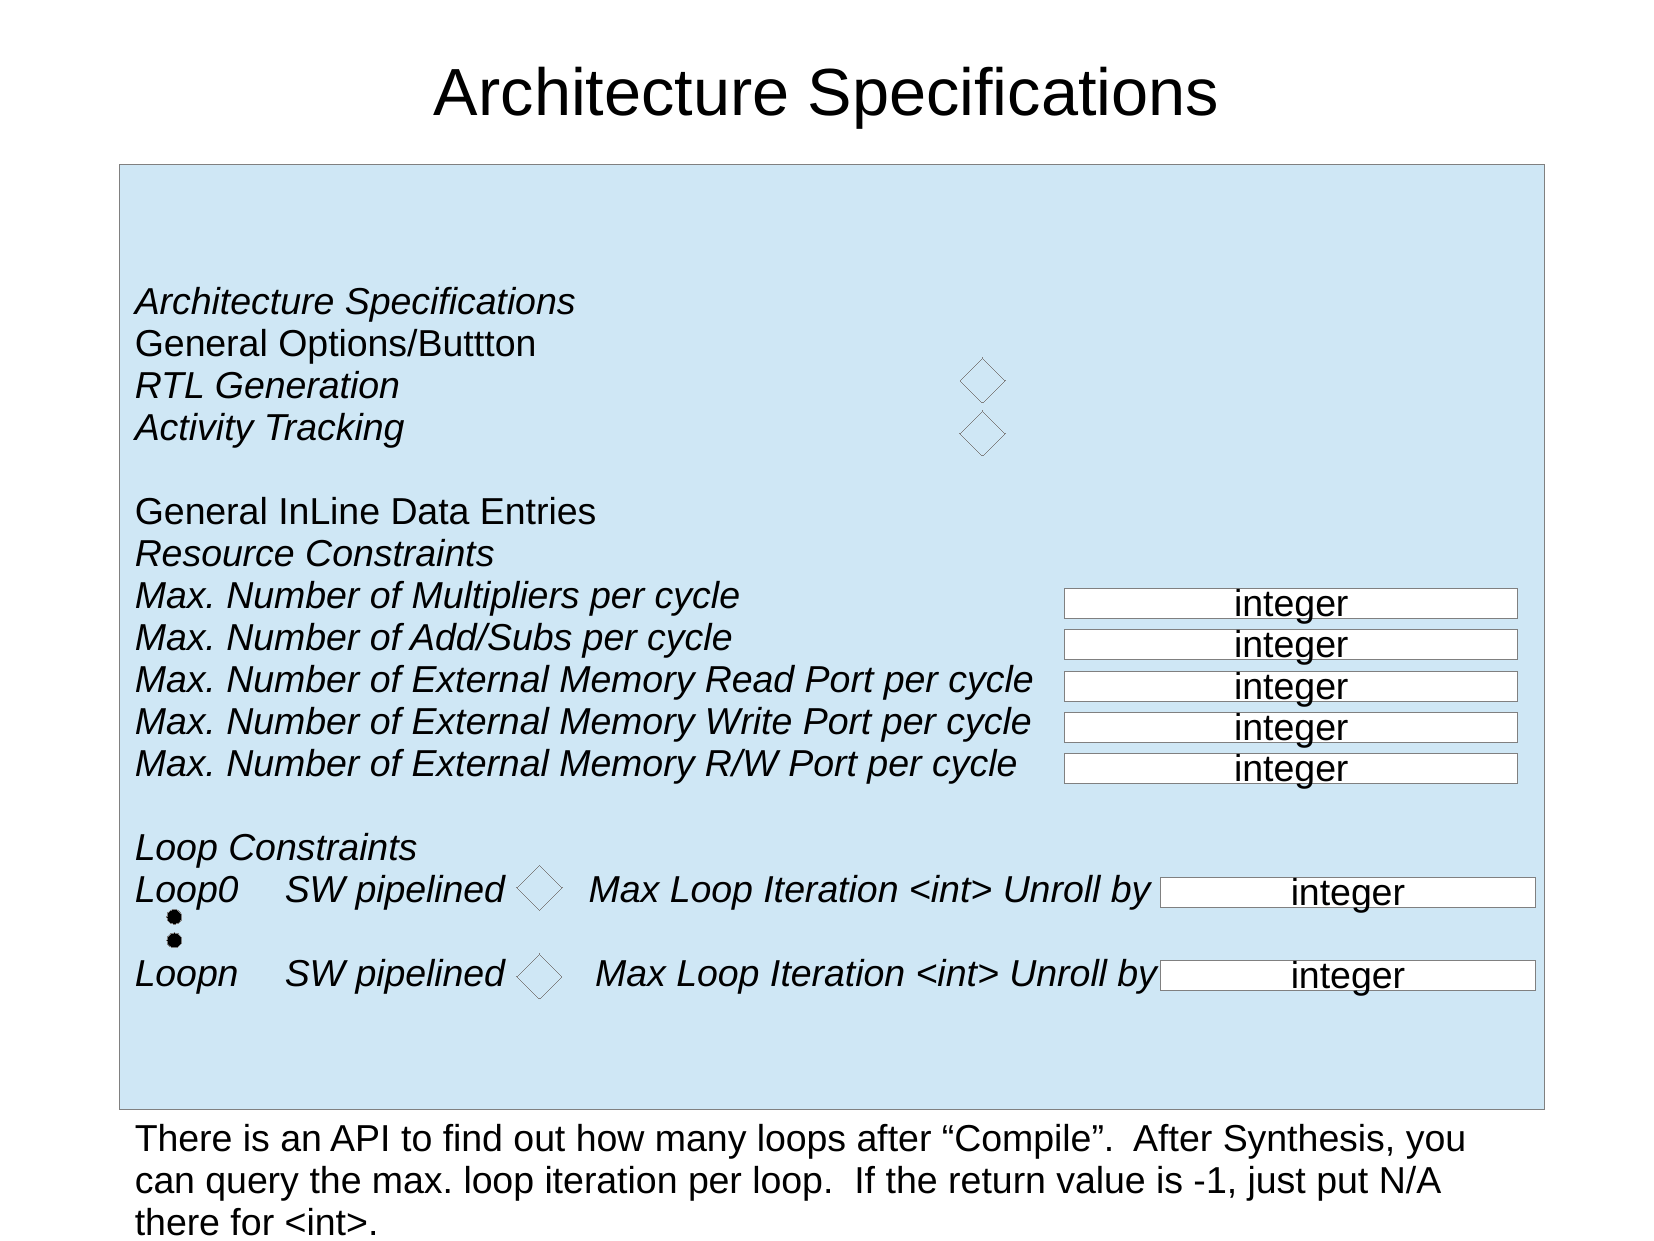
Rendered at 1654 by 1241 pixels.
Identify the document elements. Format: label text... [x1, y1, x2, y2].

text_box [959, 410, 1006, 456]
text_box integer [1064, 588, 1518, 619]
text_box [516, 865, 563, 911]
text_box integer [1299, 722, 1309, 738]
text_box integer [1299, 598, 1309, 614]
text_box integer [1160, 877, 1536, 908]
text_box [516, 953, 562, 999]
text_box integer [1356, 970, 1366, 986]
title Architecture Specifications [82, 49, 1571, 136]
text_box There is an API to find out how many loops after “Compile”. After Synthesis, you can query the max. loop iteration per loop. If the return value is -1, just put N/A there for <int>. [119, 1110, 1500, 1241]
text_box integer [1064, 712, 1518, 743]
text_box integer [1064, 629, 1518, 660]
text_box integer [1064, 671, 1518, 702]
text_box [960, 357, 1006, 403]
text_box Architecture Specifications General Options/Buttton RTL Generation Activity Tracking General InLine Data Entries Resource Constraints Max. Number of Multipliers per cycle Max. Number of Add/Subs per cycle Max. Number of External Memory Read Port per cycle Max. Number of External Memory Write Port per cycle Max. Number of External Memory R/W Port per cycle Loop Constraints Loop0 SW pipelined Max Loop Iteration <int> Unroll by Loopn SW pipelined Max Loop Iteration <int> Unroll by [119, 164, 1545, 1110]
text_box integer [1064, 753, 1518, 784]
text_box integer [1299, 763, 1309, 779]
text_box integer [1299, 681, 1309, 697]
text_box integer [1356, 887, 1366, 903]
text_box integer [1160, 960, 1536, 991]
text_box [166, 909, 182, 925]
text_box integer [1299, 639, 1309, 655]
text_box [166, 932, 182, 948]
